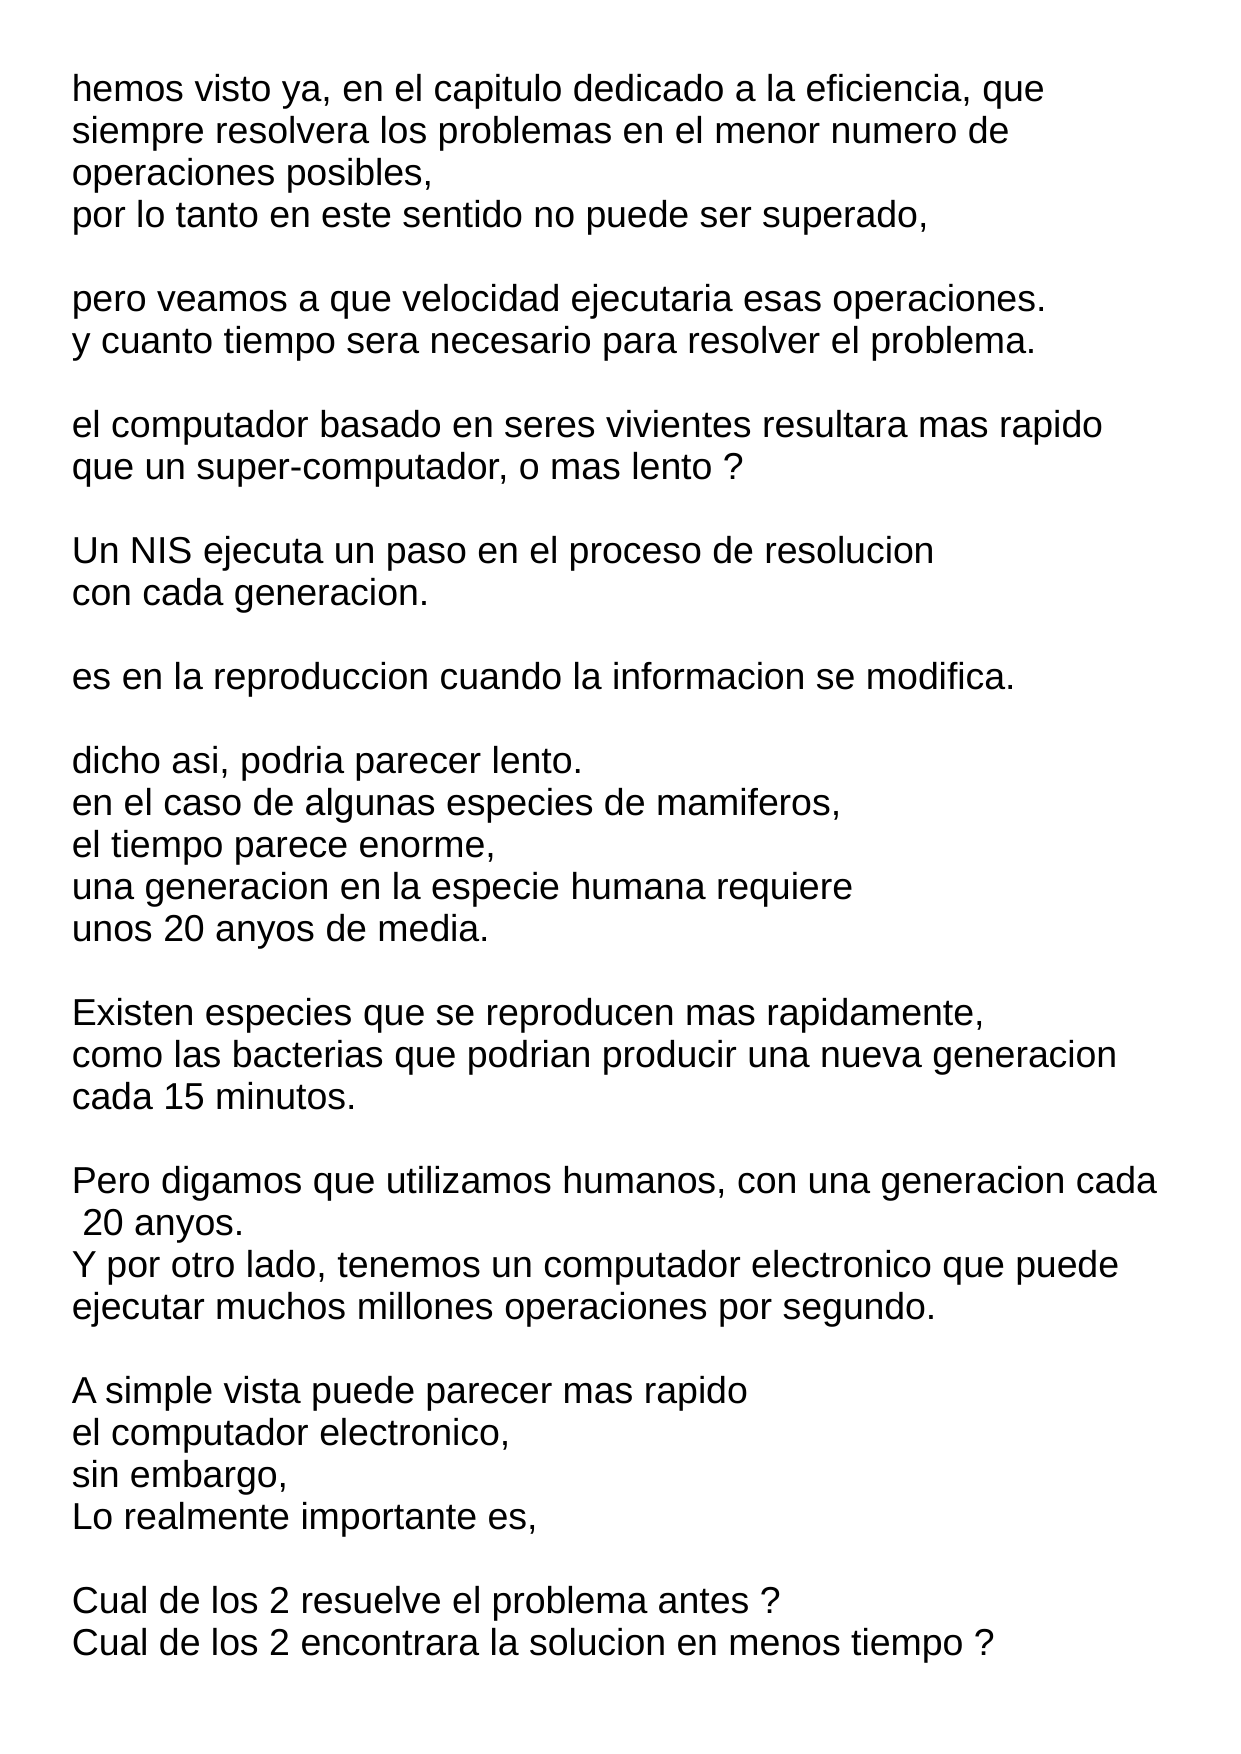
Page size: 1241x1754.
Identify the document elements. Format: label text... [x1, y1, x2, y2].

text_box hemos visto ya, en el capitulo dedicado a la eficiencia, que siempre resolvera los problemas en el menor numero de operaciones posibles, por lo tanto en este sentido no puede ser superado, pero veamos a que velocidad ejecutaria esas operaciones. y cuanto tiempo sera necesario para resolver el problema. el computador basado en seres vivientes resultara mas rapido que un super-computador, o mas lento ? Un NIS ejecuta un paso en el proceso de resolucion con cada generacion. es en la reproduccion cuando la informacion se modifica. dicho asi, podria parecer lento. en el caso de algunas especies de mamiferos, el tiempo parece enorme, una generacion en la especie humana requiere unos 20 anyos de media. Existen especies que se reproducen mas rapidamente, como las bacterias que podrian producir una nueva generacion cada 15 minutos. Pero digamos que utilizamos humanos, con una generacion cada 20 anyos. Y por otro lado, tenemos un computador electronico que puede ejecutar muchos millones operaciones por segundo. A simple vista puede parecer mas rapido el computador electronico, sin embargo, Lo realmente importante es, Cual de los 2 resuelve el problema antes ? Cual de los 2 encontrara la solucion en menos tiempo ? [57, 60, 1182, 1754]
